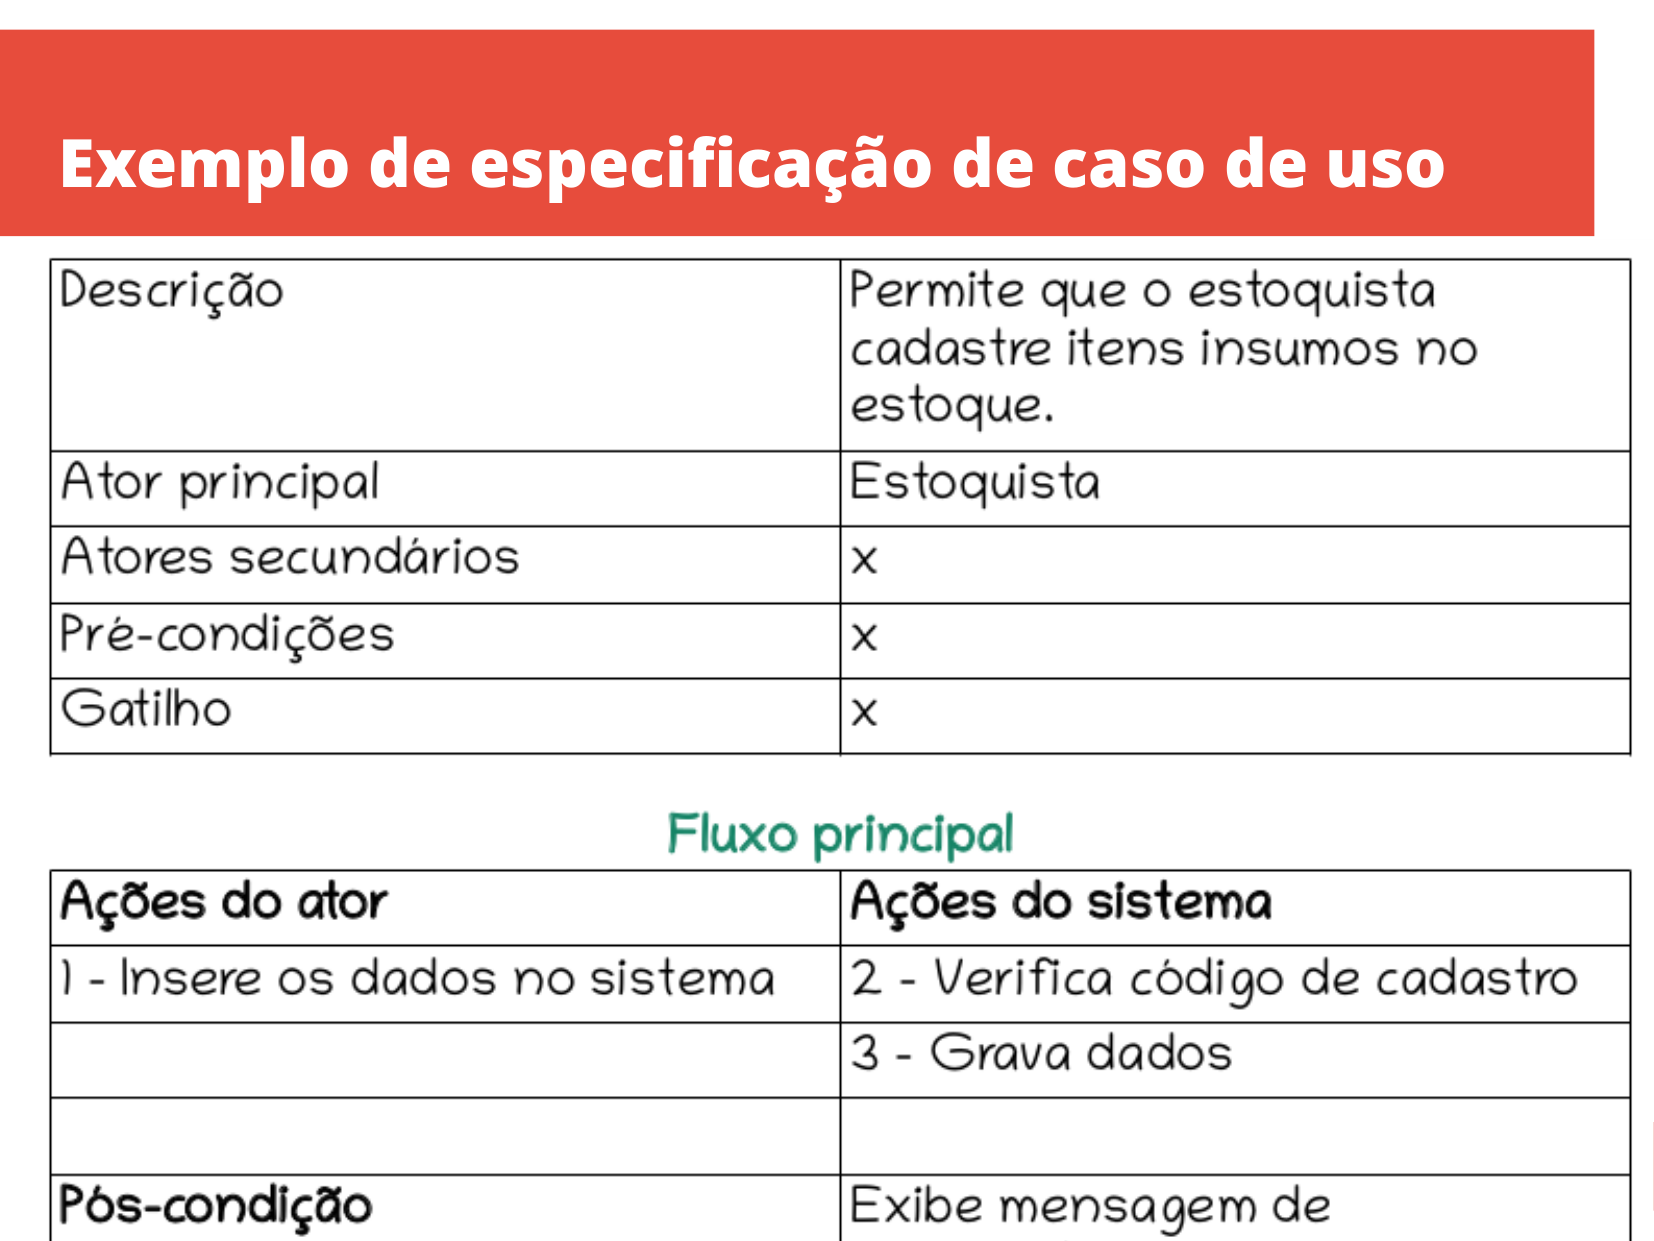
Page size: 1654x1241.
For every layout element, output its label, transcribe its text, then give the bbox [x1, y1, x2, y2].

picture [25, 238, 1654, 1241]
title Exemplo de especificação de caso de uso [59, 59, 1595, 207]
